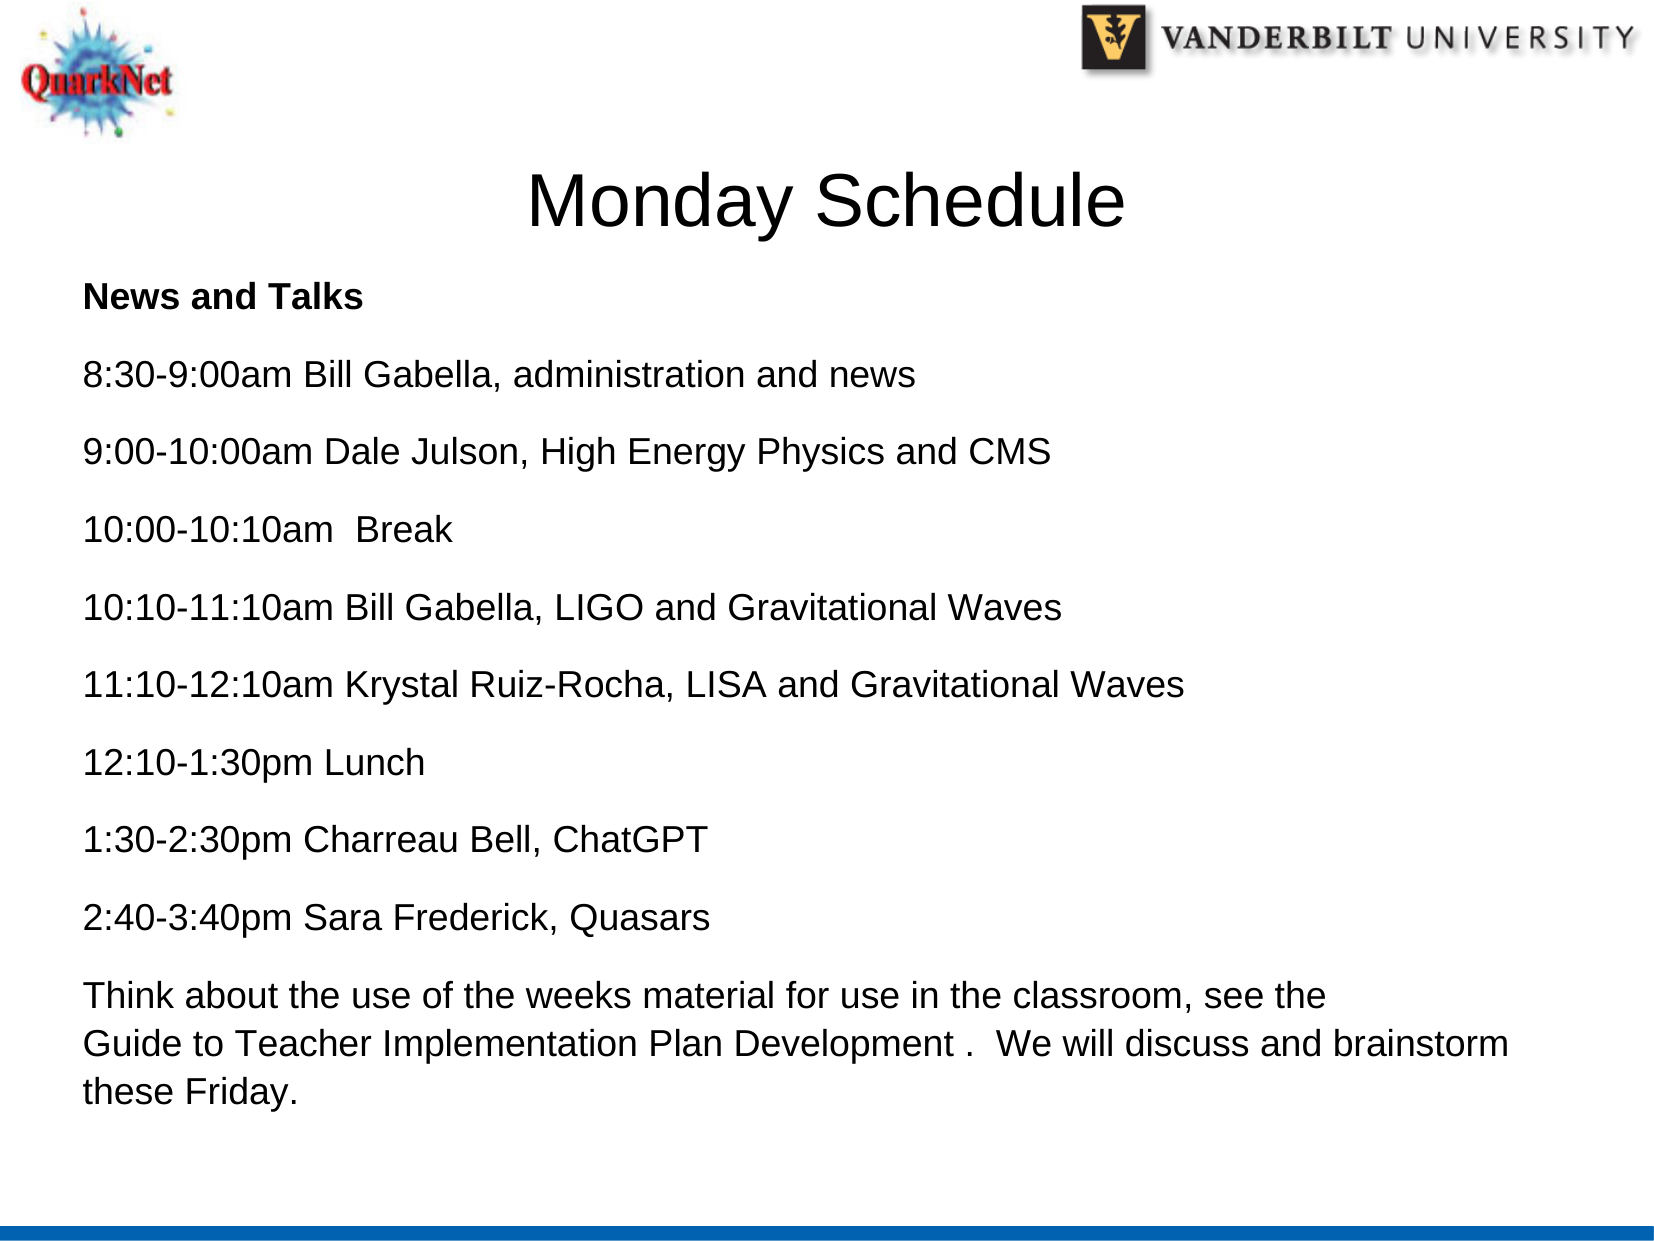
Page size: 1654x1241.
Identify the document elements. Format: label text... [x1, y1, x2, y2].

picture [1078, 1, 1649, 85]
title Monday Schedule [121, 118, 1534, 278]
list News and Talks 8:30-9:00am Bill Gabella, administration and news 9:00-10:00am Dale Julson, High Energy Physics and CMS 10:00-10:10am Break 10:10-11:10am Bill Gabella, LIGO and Gravitational Waves 11:10-12:10am Krystal Ruiz-Rocha, LISA and Gravitational Waves 12:10-1:30pm Lunch 1:30-2:30pm Charreau Bell, ChatGPT 2:40-3:40pm Sara Frederick, Quasars Think about the use of the weeks material for use in the classroom, see the Guide to Teacher Implementation Plan Development . We will discuss and brainstorm these Friday. [82, 278, 1571, 1162]
picture [4, 1, 188, 152]
